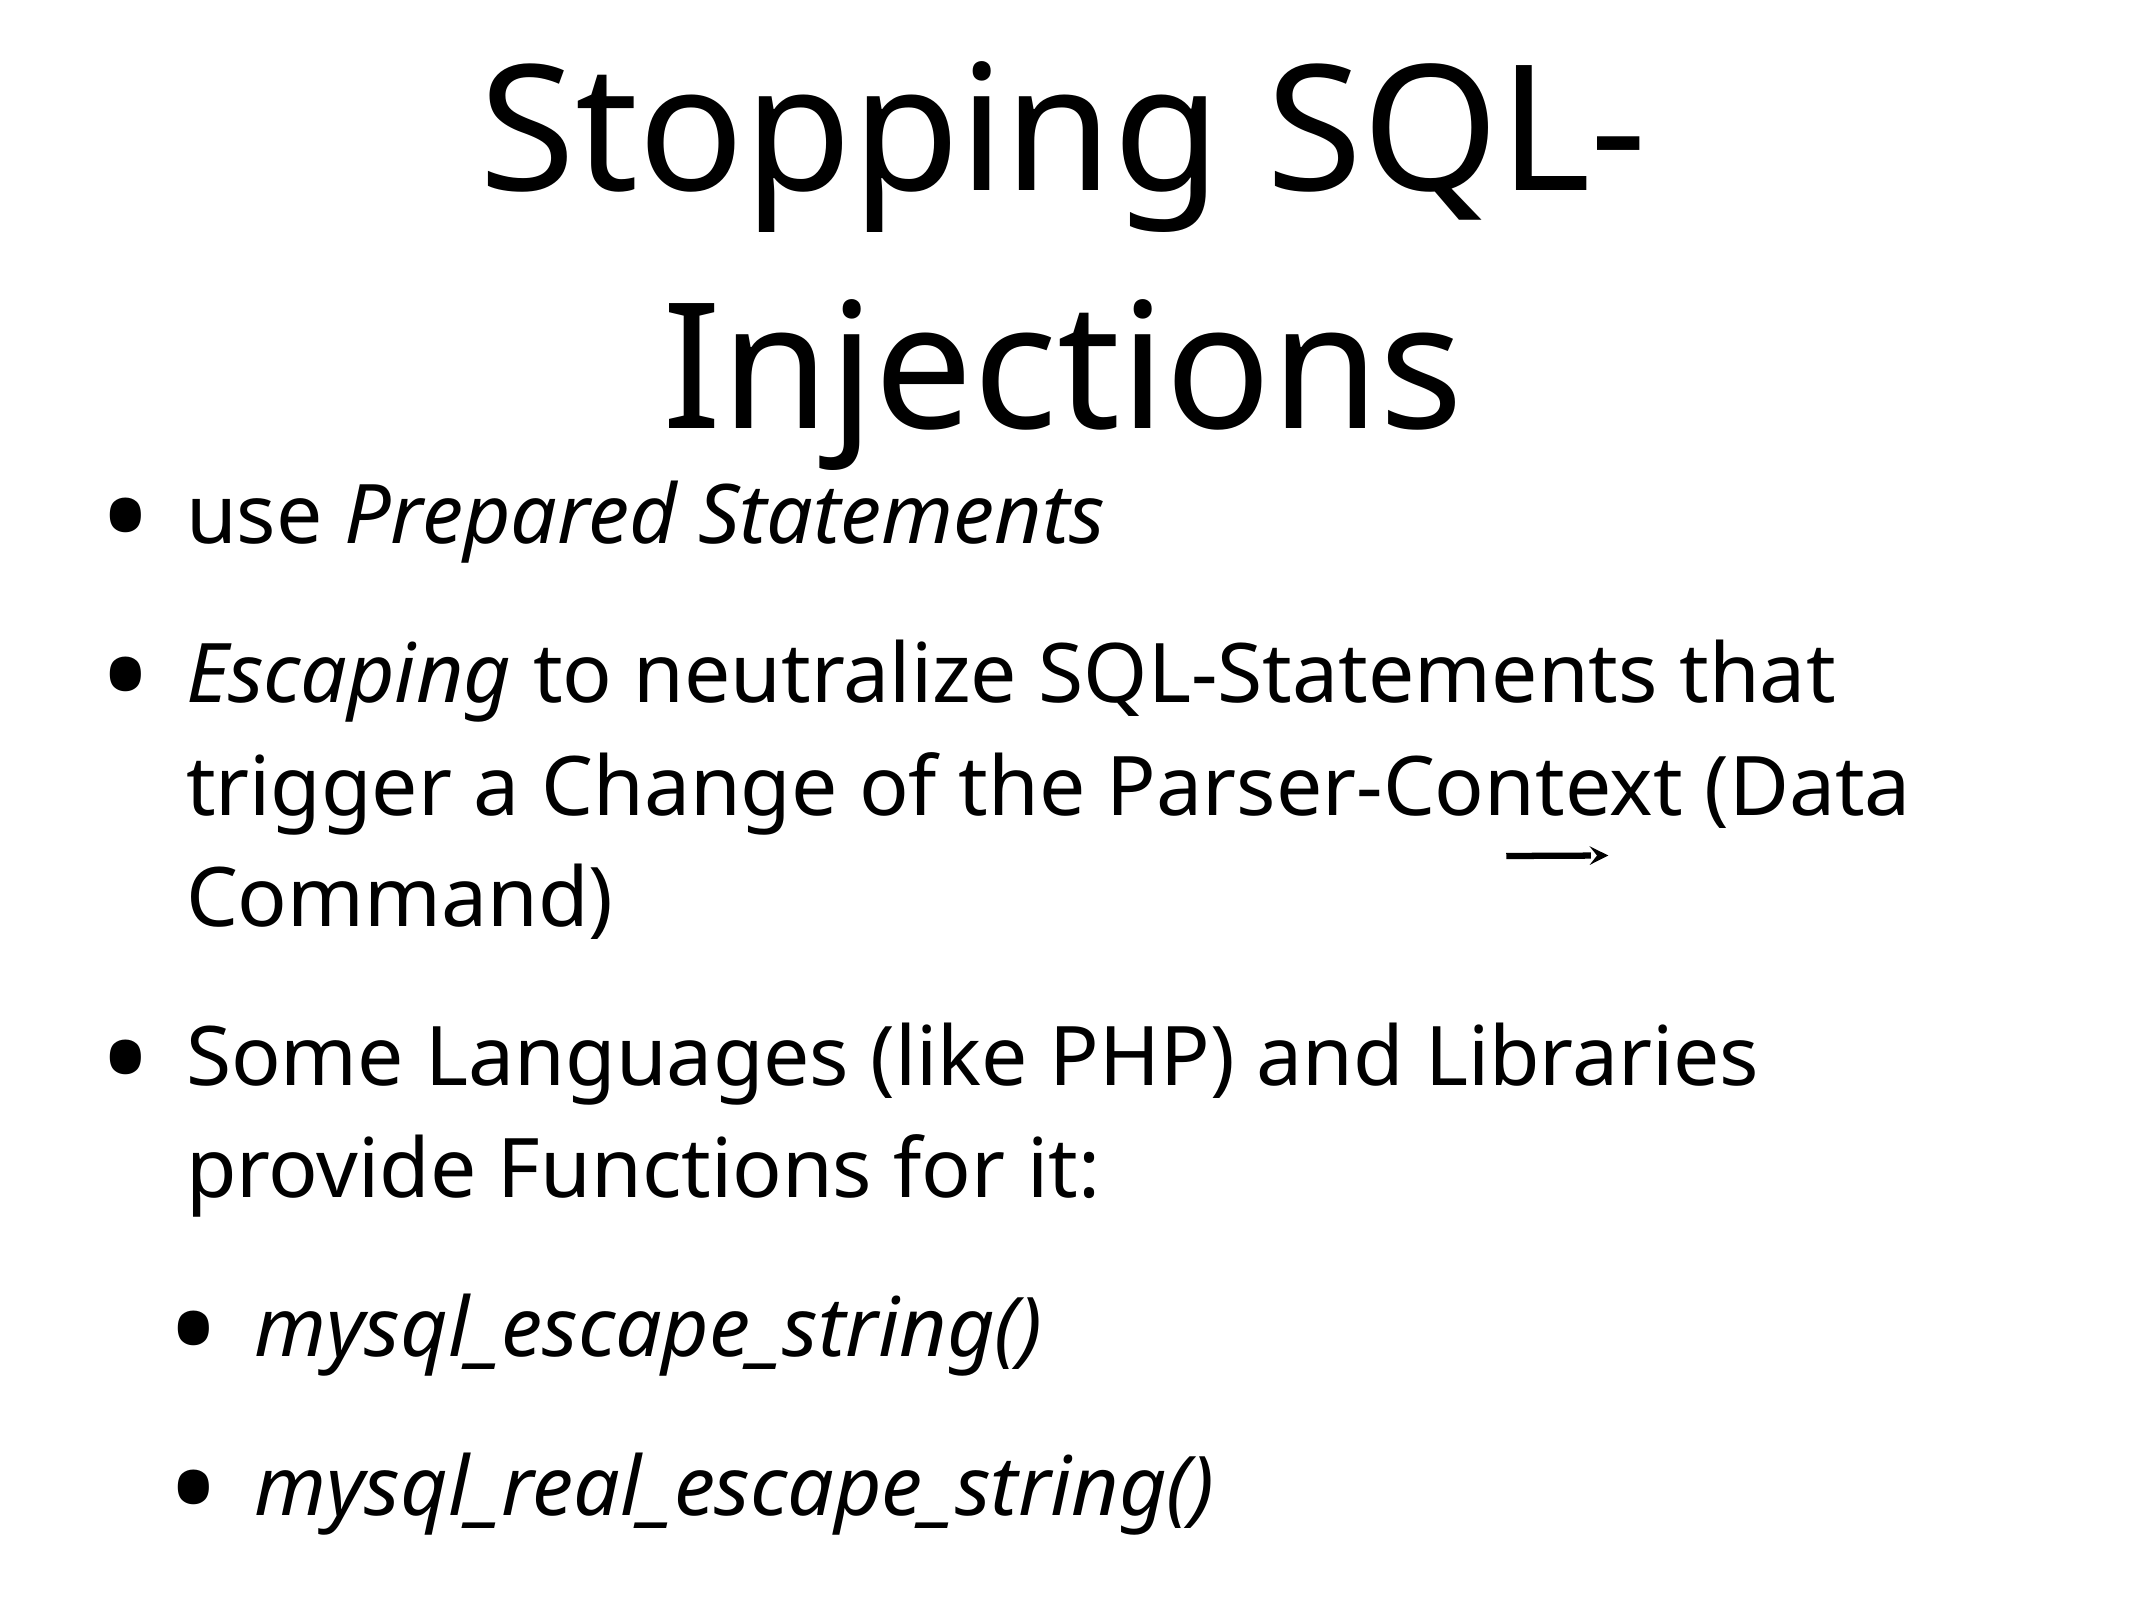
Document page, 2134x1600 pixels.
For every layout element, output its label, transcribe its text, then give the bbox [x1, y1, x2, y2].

title Stopping SQL-Injections [168, 31, 1963, 452]
list use Prepared Statements Escaping to neutralize SQL-Statements that trigger a Change of the Parser-Context (Data Command) Some Languages (like PHP) and Libraries provide Functions for it: mysql_escape_string() mysql_real_escape_string() [49, 454, 2067, 1542]
